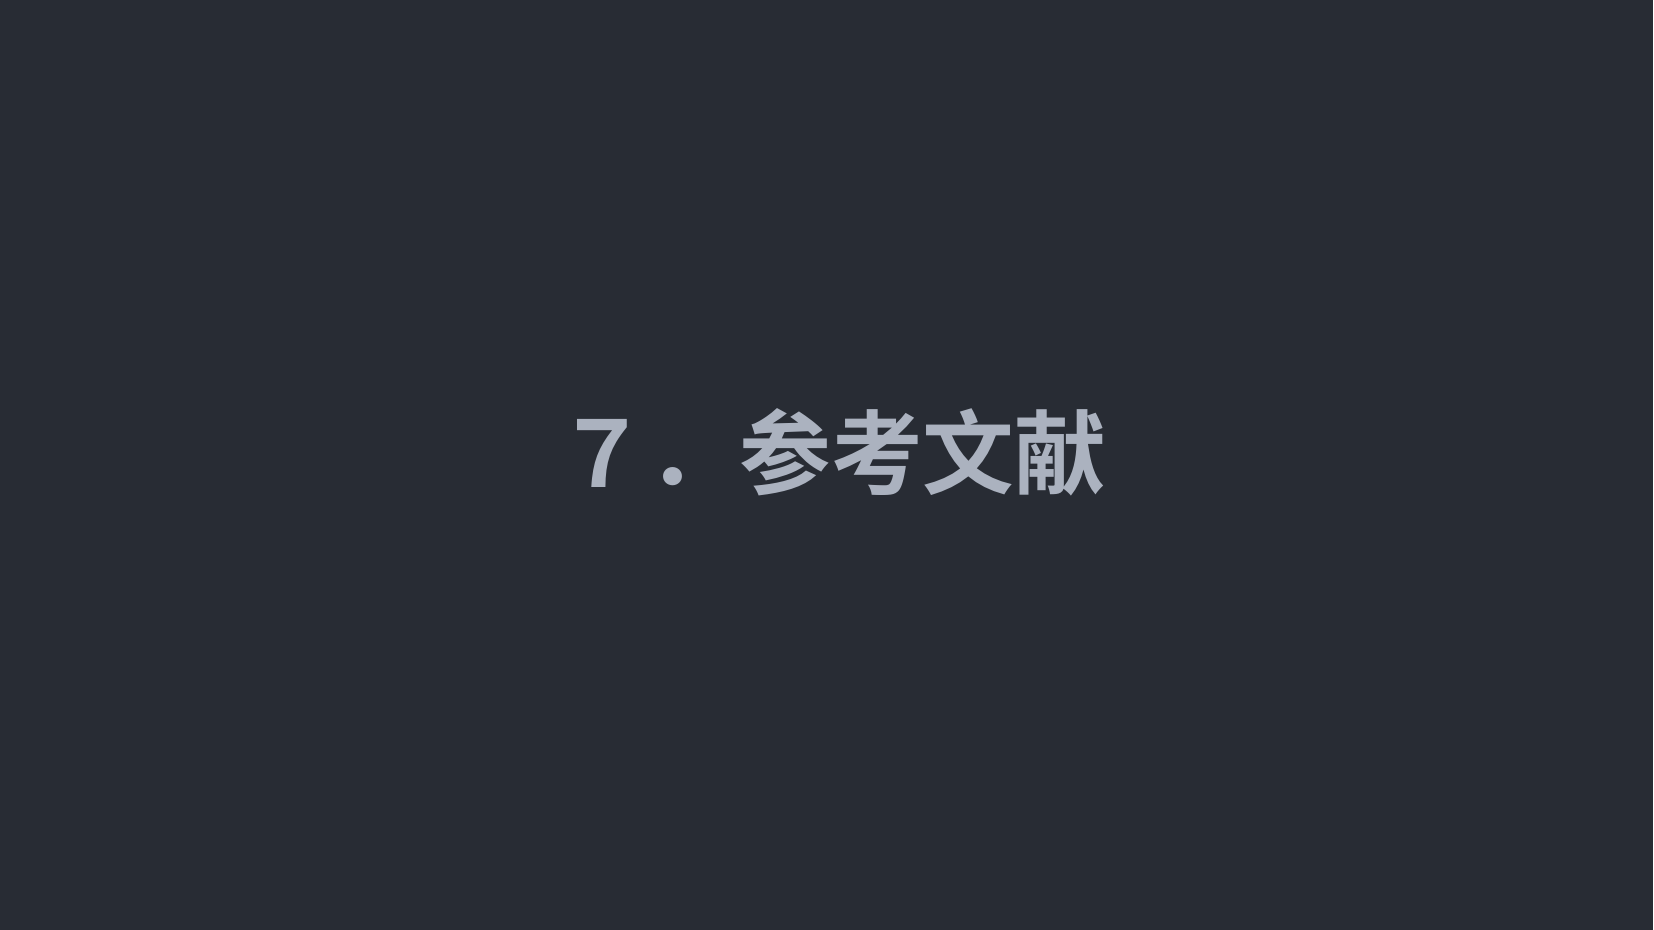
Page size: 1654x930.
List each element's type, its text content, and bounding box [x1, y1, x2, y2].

title ７．参考文献 [87, 369, 1576, 526]
